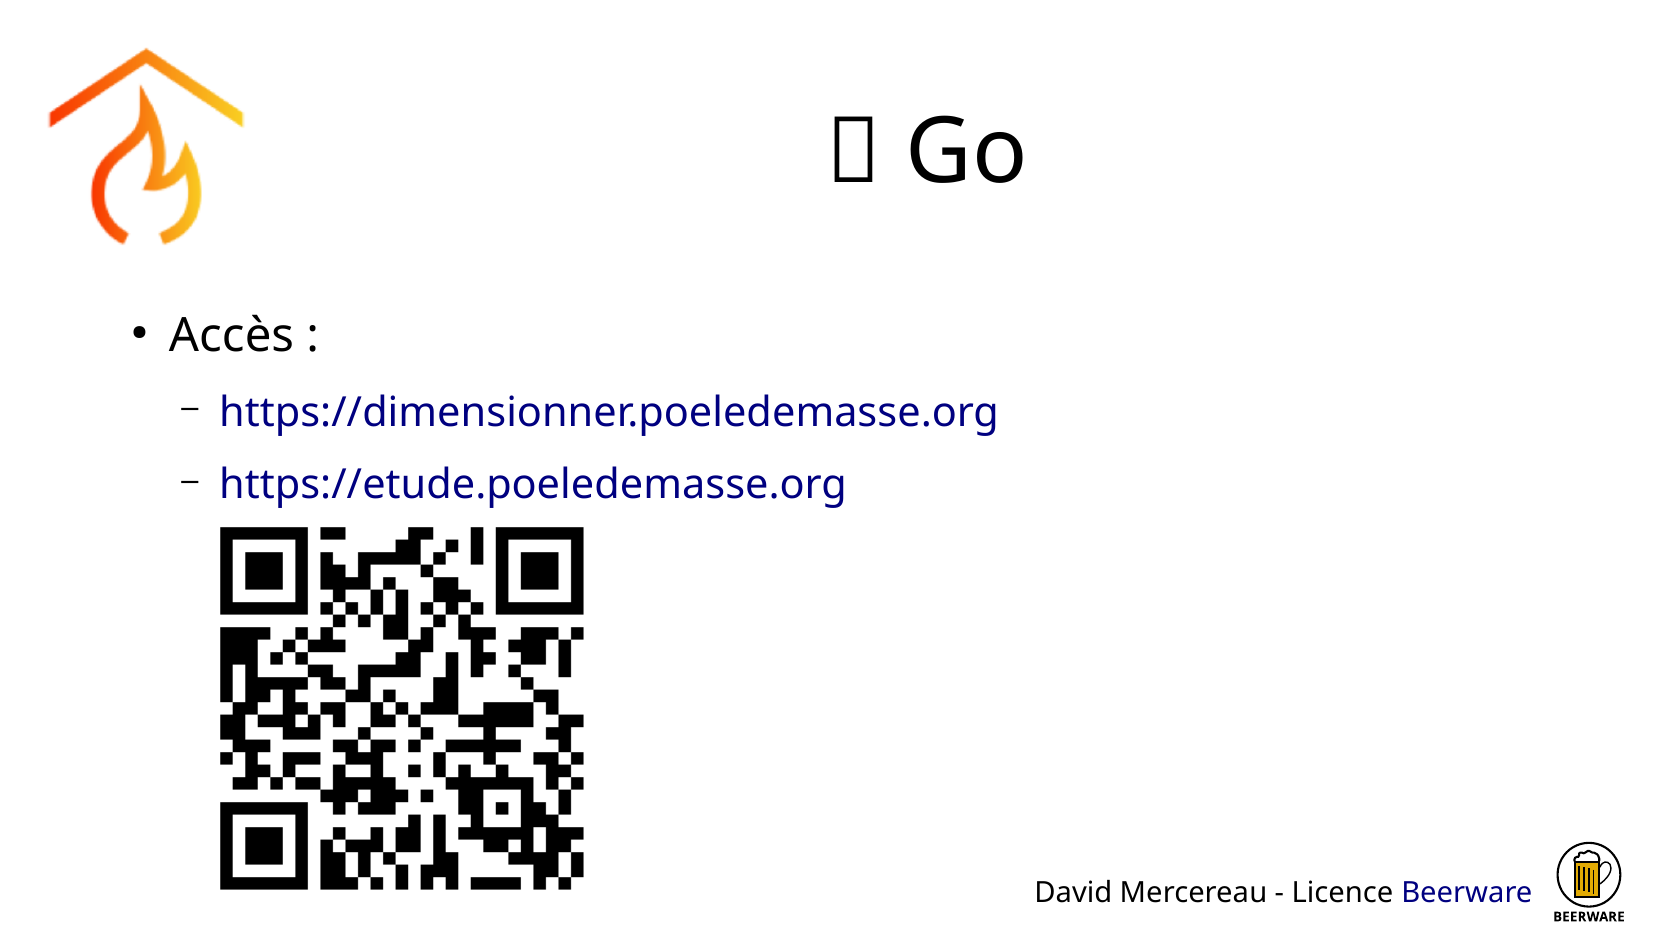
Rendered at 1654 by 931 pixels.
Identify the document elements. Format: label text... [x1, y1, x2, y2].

list Accès : https://dimensionner.poeledemasse.org https://etude.poeledemasse.org [118, 301, 1536, 514]
title 🏁 Go [271, 69, 1583, 225]
picture [189, 514, 615, 921]
picture [47, 47, 246, 246]
